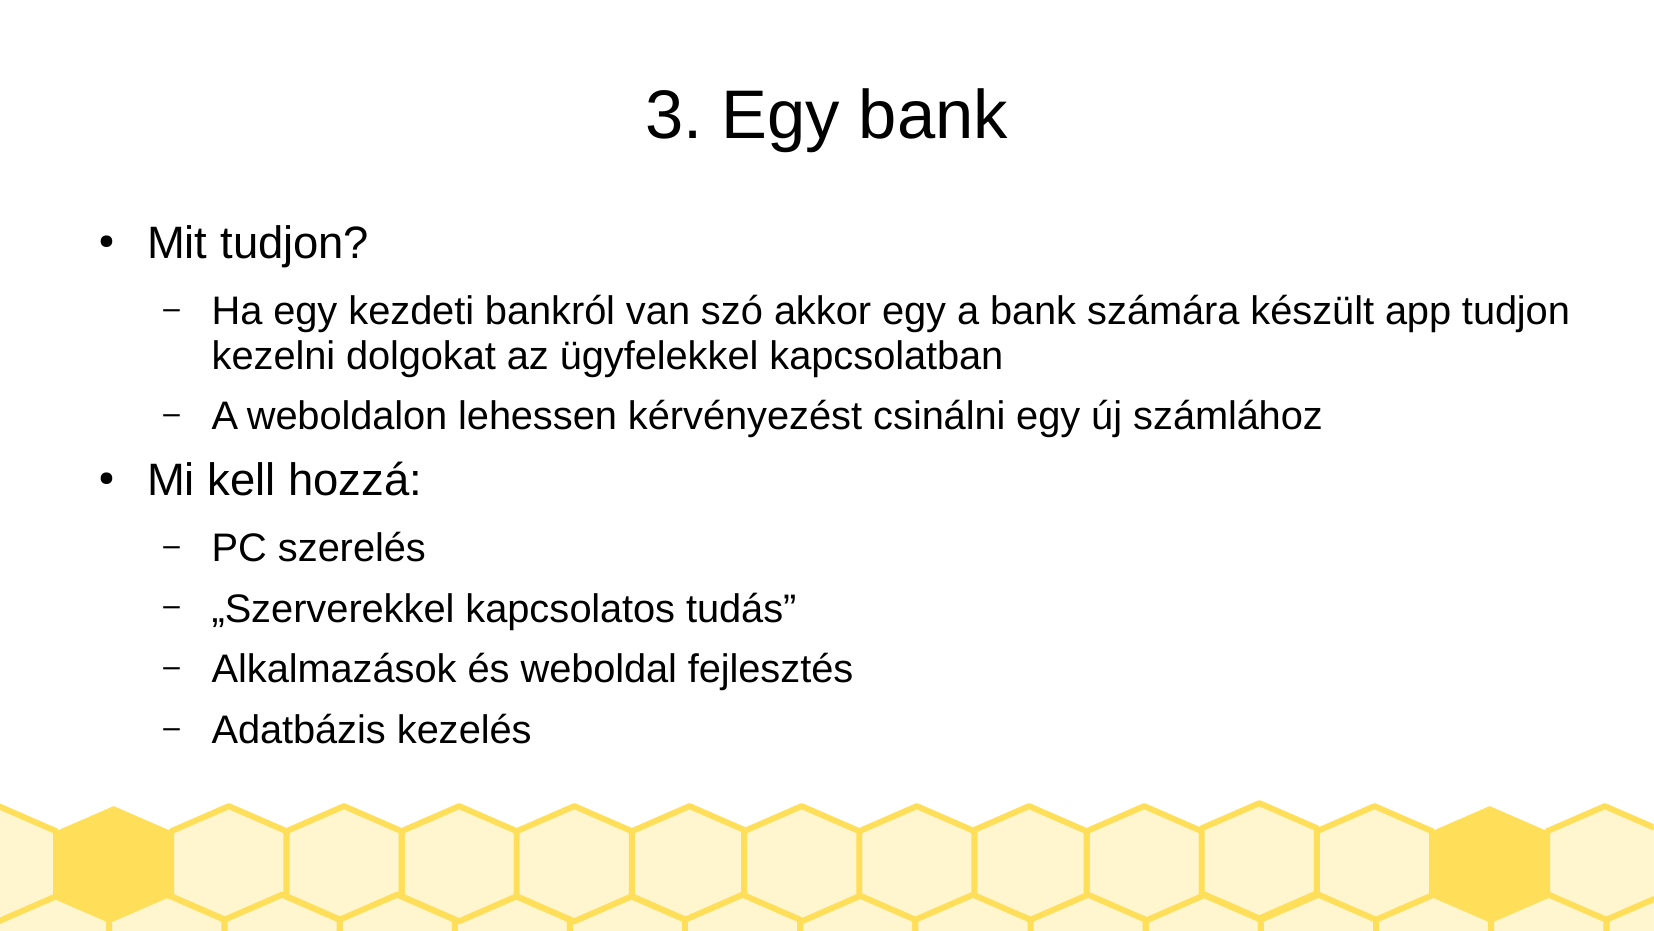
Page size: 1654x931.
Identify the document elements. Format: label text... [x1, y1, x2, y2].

list Mit tudjon? Ha egy kezdeti bankról van szó akkor egy a bank számára készült app tudjon kezelni dolgokat az ügyfelekkel kapcsolatban A weboldalon lehessen kérvényezést csinálni egy új számlához Mi kell hozzá: PC szerelés „Szerverekkel kapcsolatos tudás” Alkalmazások és weboldal fejlesztés Adatbázis kezelés [82, 217, 1571, 758]
title 3. Egy bank [82, 37, 1571, 193]
